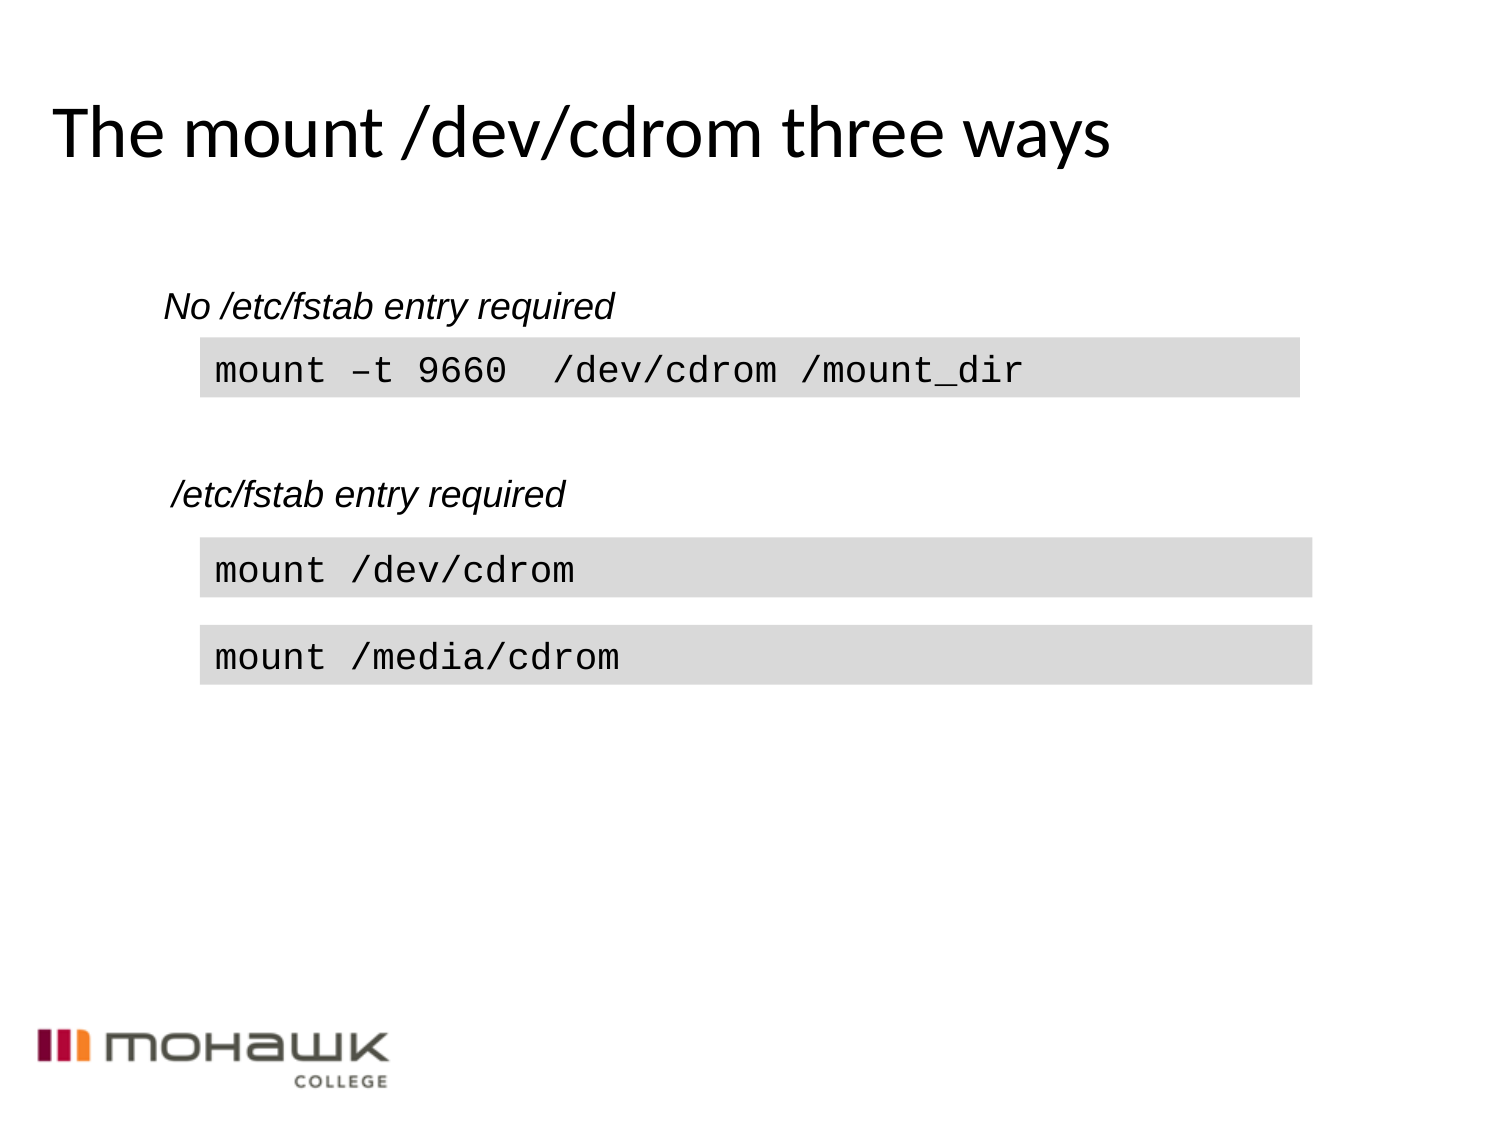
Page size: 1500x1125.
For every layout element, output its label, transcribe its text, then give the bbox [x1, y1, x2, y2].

text_box mount /dev/cdrom [199, 537, 1313, 598]
title The mount /dev/cdrom three ways [37, 75, 1388, 238]
text_box mount –t 9660 /dev/cdrom /﻿mount_dir [200, 337, 1300, 398]
text_box No /etc/fstab entry required [148, 274, 630, 335]
text_box mount /media/cdrom [199, 624, 1313, 685]
picture [5, 1000, 422, 1118]
text_box /etc/fstab entry required [157, 462, 581, 523]
